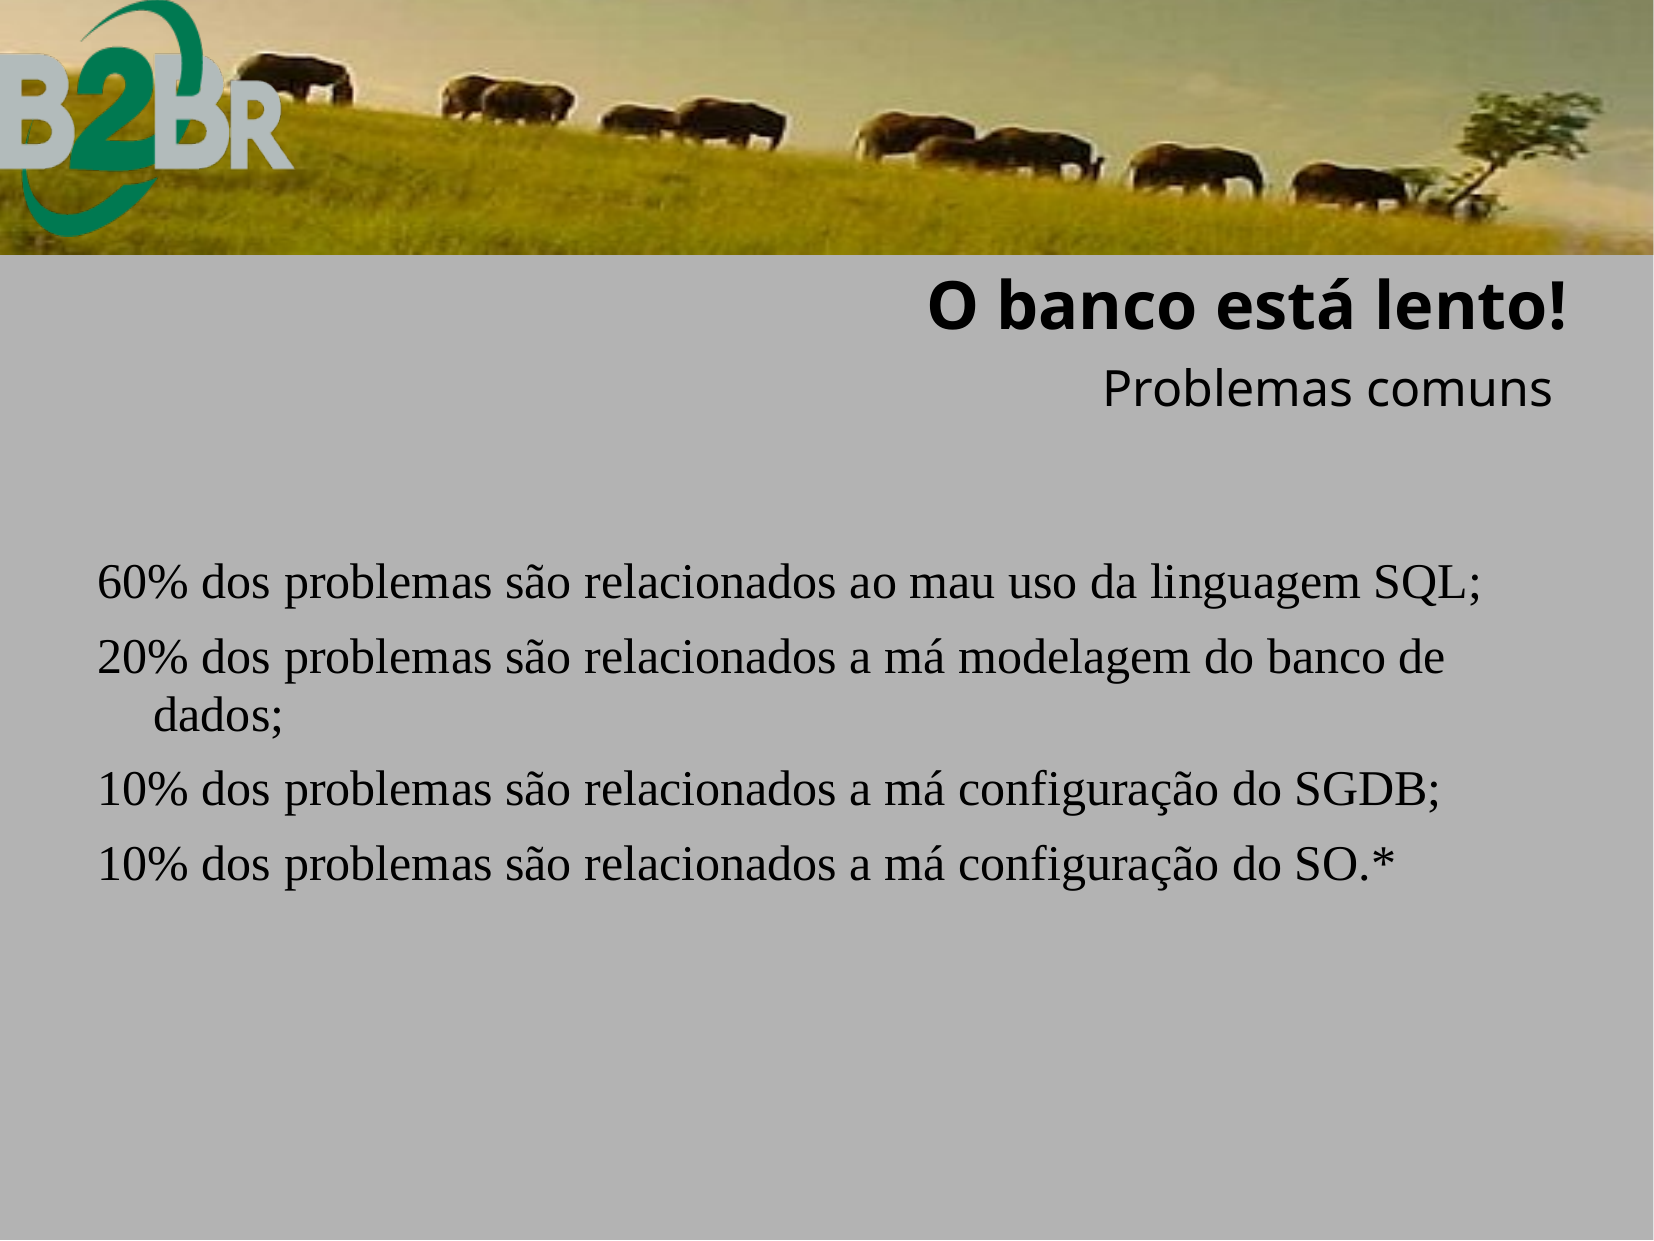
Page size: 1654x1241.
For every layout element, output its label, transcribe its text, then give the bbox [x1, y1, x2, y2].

picture [0, 0, 1654, 255]
text_box O banco está lento! Problemas comuns [521, 255, 1583, 423]
list 60% dos problemas são relacionados ao mau uso da linguagem SQL; 20% dos problemas são relacionados a má modelagem do banco de dados; 10% dos problemas são relacionados a má configuração do SGDB; 10% dos problemas são relacionados a má configuração do SO.* [97, 479, 1504, 1140]
